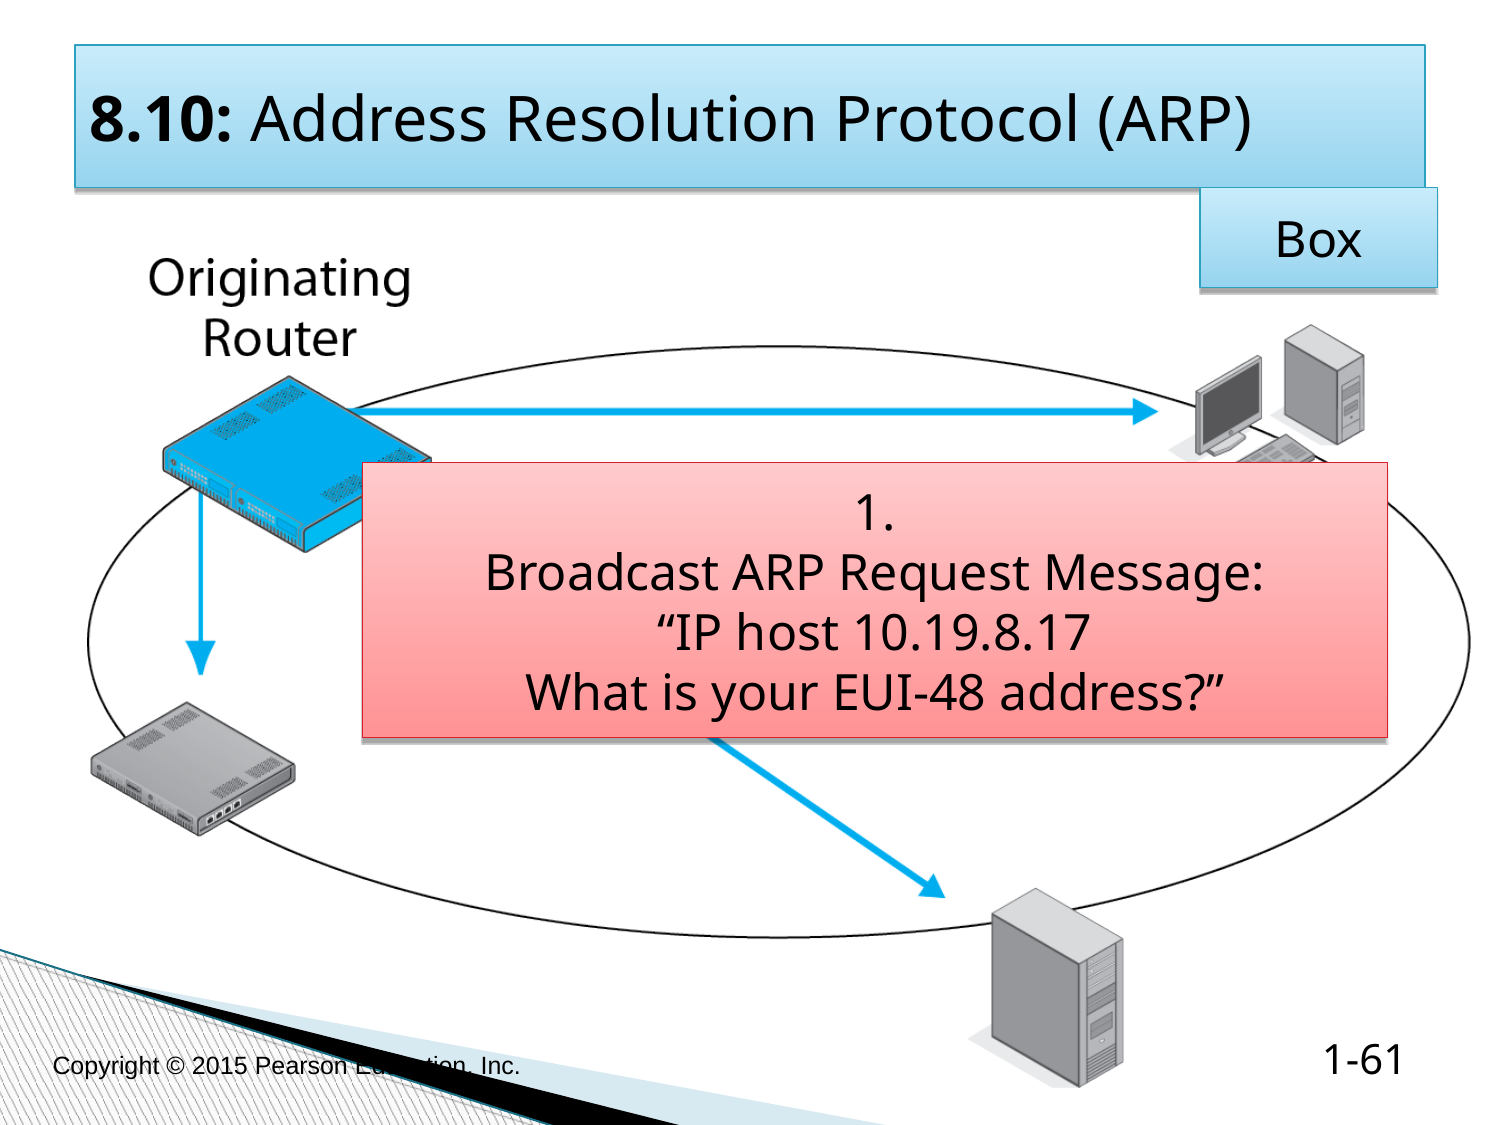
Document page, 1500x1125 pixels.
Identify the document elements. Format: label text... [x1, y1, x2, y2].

title 8.10: Address Resolution Protocol (ARP) [75, 45, 1425, 188]
text_box 1. Broadcast ARP Request Message: “IP host 10.19.8.17 What is your EUI-48 address?” [362, 462, 1388, 738]
slide_number 1-<number> [1287, 1037, 1423, 1098]
footer Copyright © 2015 Pearson Education, Inc. [37, 1040, 550, 1088]
picture [0, 249, 1471, 1125]
text_box Box [1199, 187, 1438, 288]
